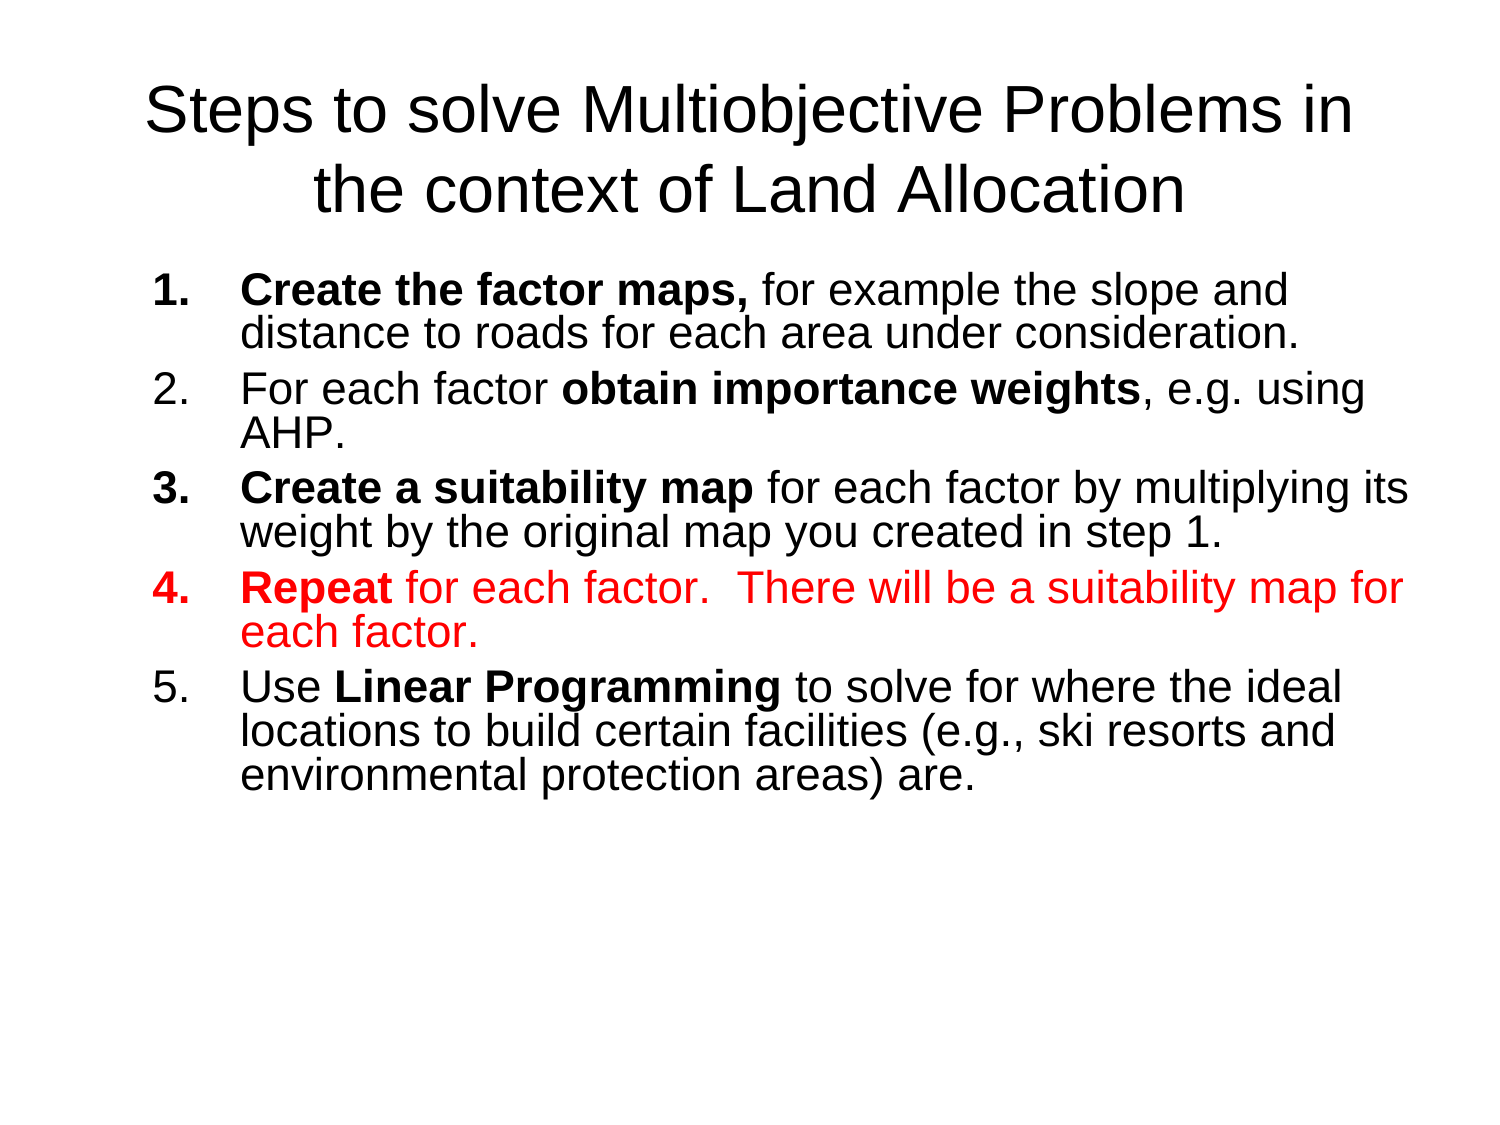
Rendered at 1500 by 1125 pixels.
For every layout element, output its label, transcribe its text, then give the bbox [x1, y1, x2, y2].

title Steps to solve Multiobjective Problems in the context of Land Allocation [75, 75, 1426, 218]
list Create the factor maps, for example the slope and distance to roads for each area under consideration. For each factor obtain importance weights, e.g. using AHP. Create a suitability map for each factor by multiplying its weight by the original map you created in step 1. Repeat for each factor. There will be a suitability map for each factor. Use Linear Programming to solve for where the ideal locations to build certain facilities (e.g., ski resorts and environmental protection areas) are. [62, 262, 1426, 1063]
